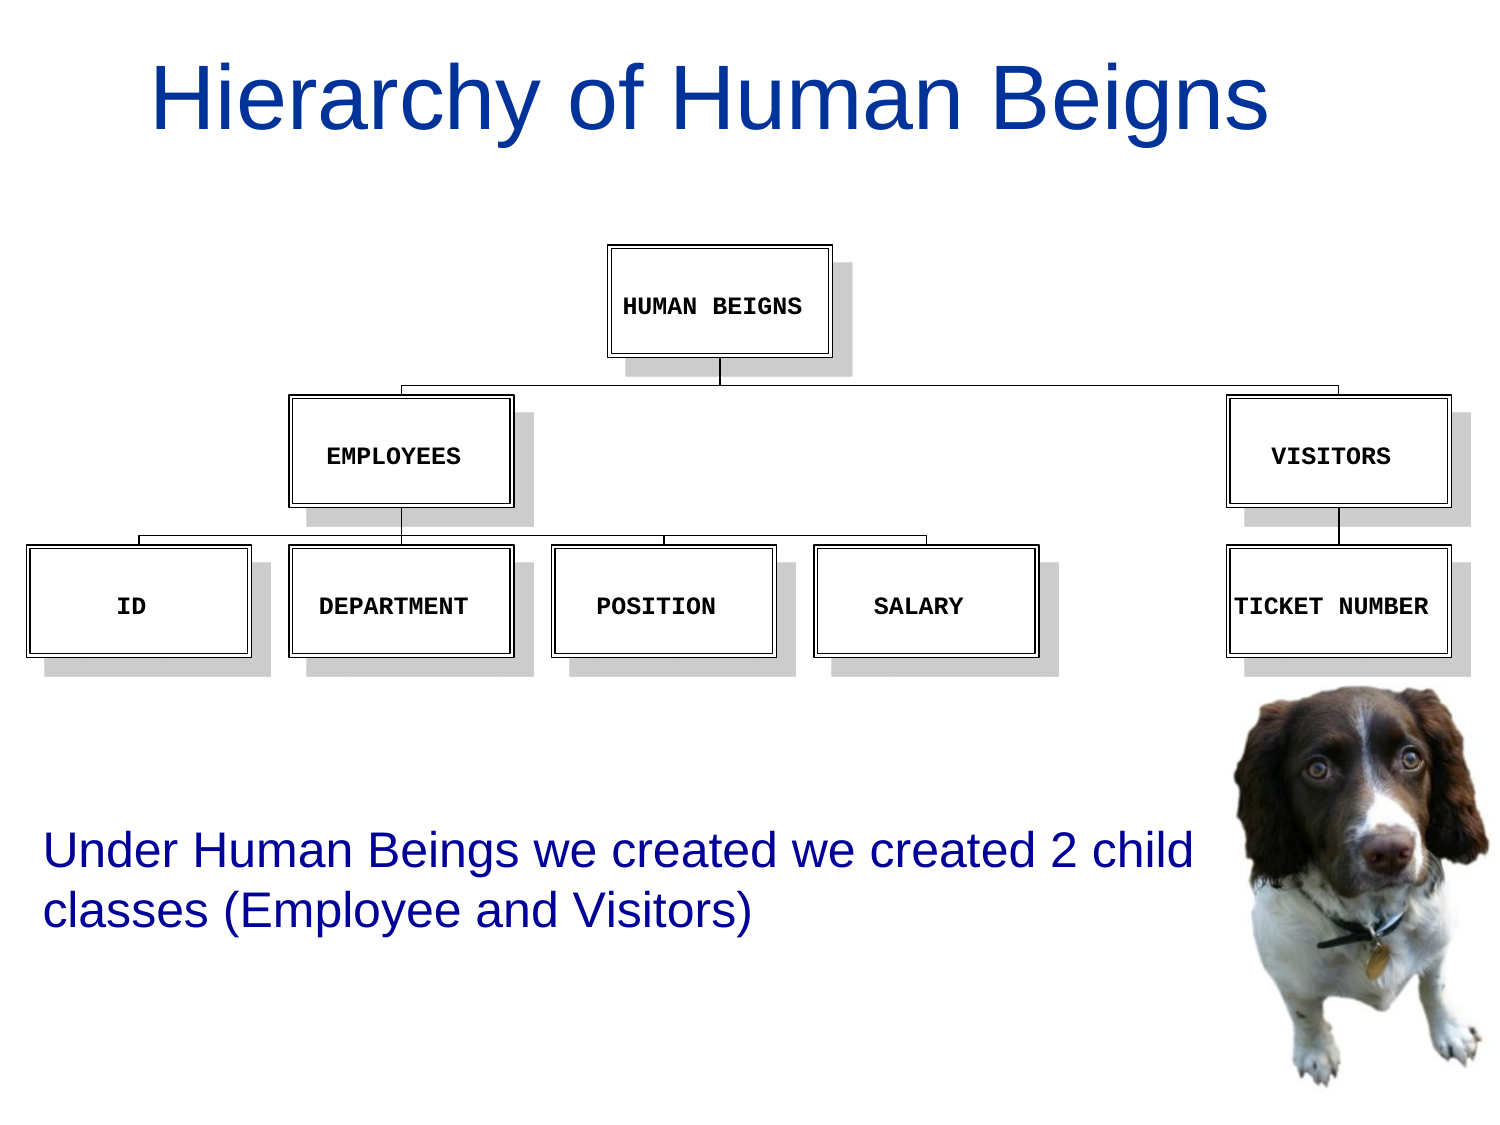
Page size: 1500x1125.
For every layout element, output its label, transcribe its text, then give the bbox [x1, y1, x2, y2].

text_box POSITION [551, 544, 777, 658]
text_box TICKET NUMBER [1226, 544, 1452, 658]
text_box ID [26, 544, 252, 658]
text_box SALARY [813, 544, 1039, 658]
text_box EMPLOYEES [288, 394, 514, 508]
text_box Under Human Beings we created we created 2 child classes (Employee and Visitors) [27, 809, 1246, 1051]
picture [1190, 668, 1500, 1103]
text_box VISITORS [1226, 394, 1452, 508]
text_box HUMAN BEIGNS [607, 244, 833, 358]
text_box Hierarchy of Human Beigns [135, 29, 1351, 156]
text_box DEPARTMENT [288, 544, 514, 658]
